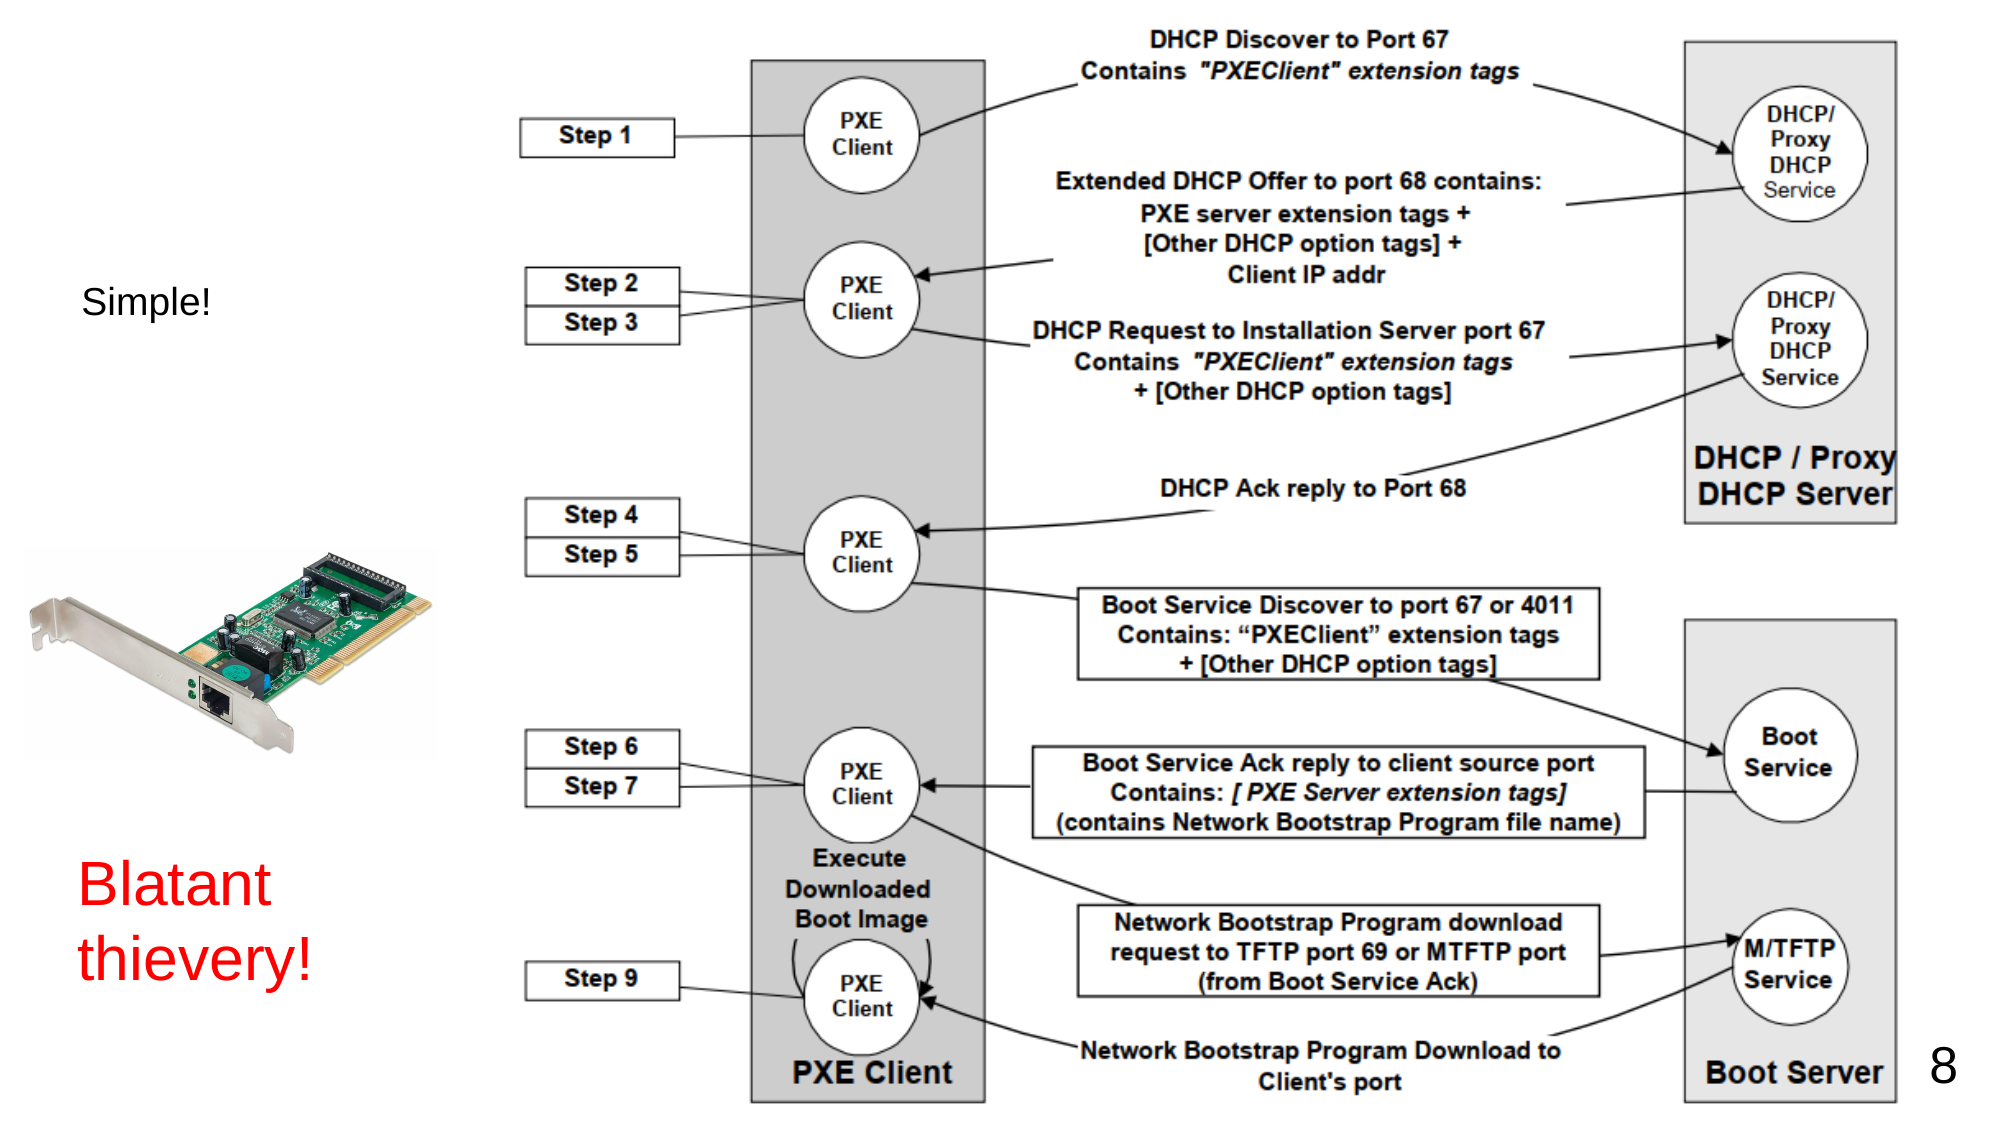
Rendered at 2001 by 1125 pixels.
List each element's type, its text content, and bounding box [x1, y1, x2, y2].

list Simple! [61, 165, 447, 913]
slide_number <number> [1853, 1019, 1974, 1106]
picture [467, 0, 2000, 1125]
text_box Blatant thievery! [63, 835, 439, 1000]
picture [24, 548, 437, 760]
